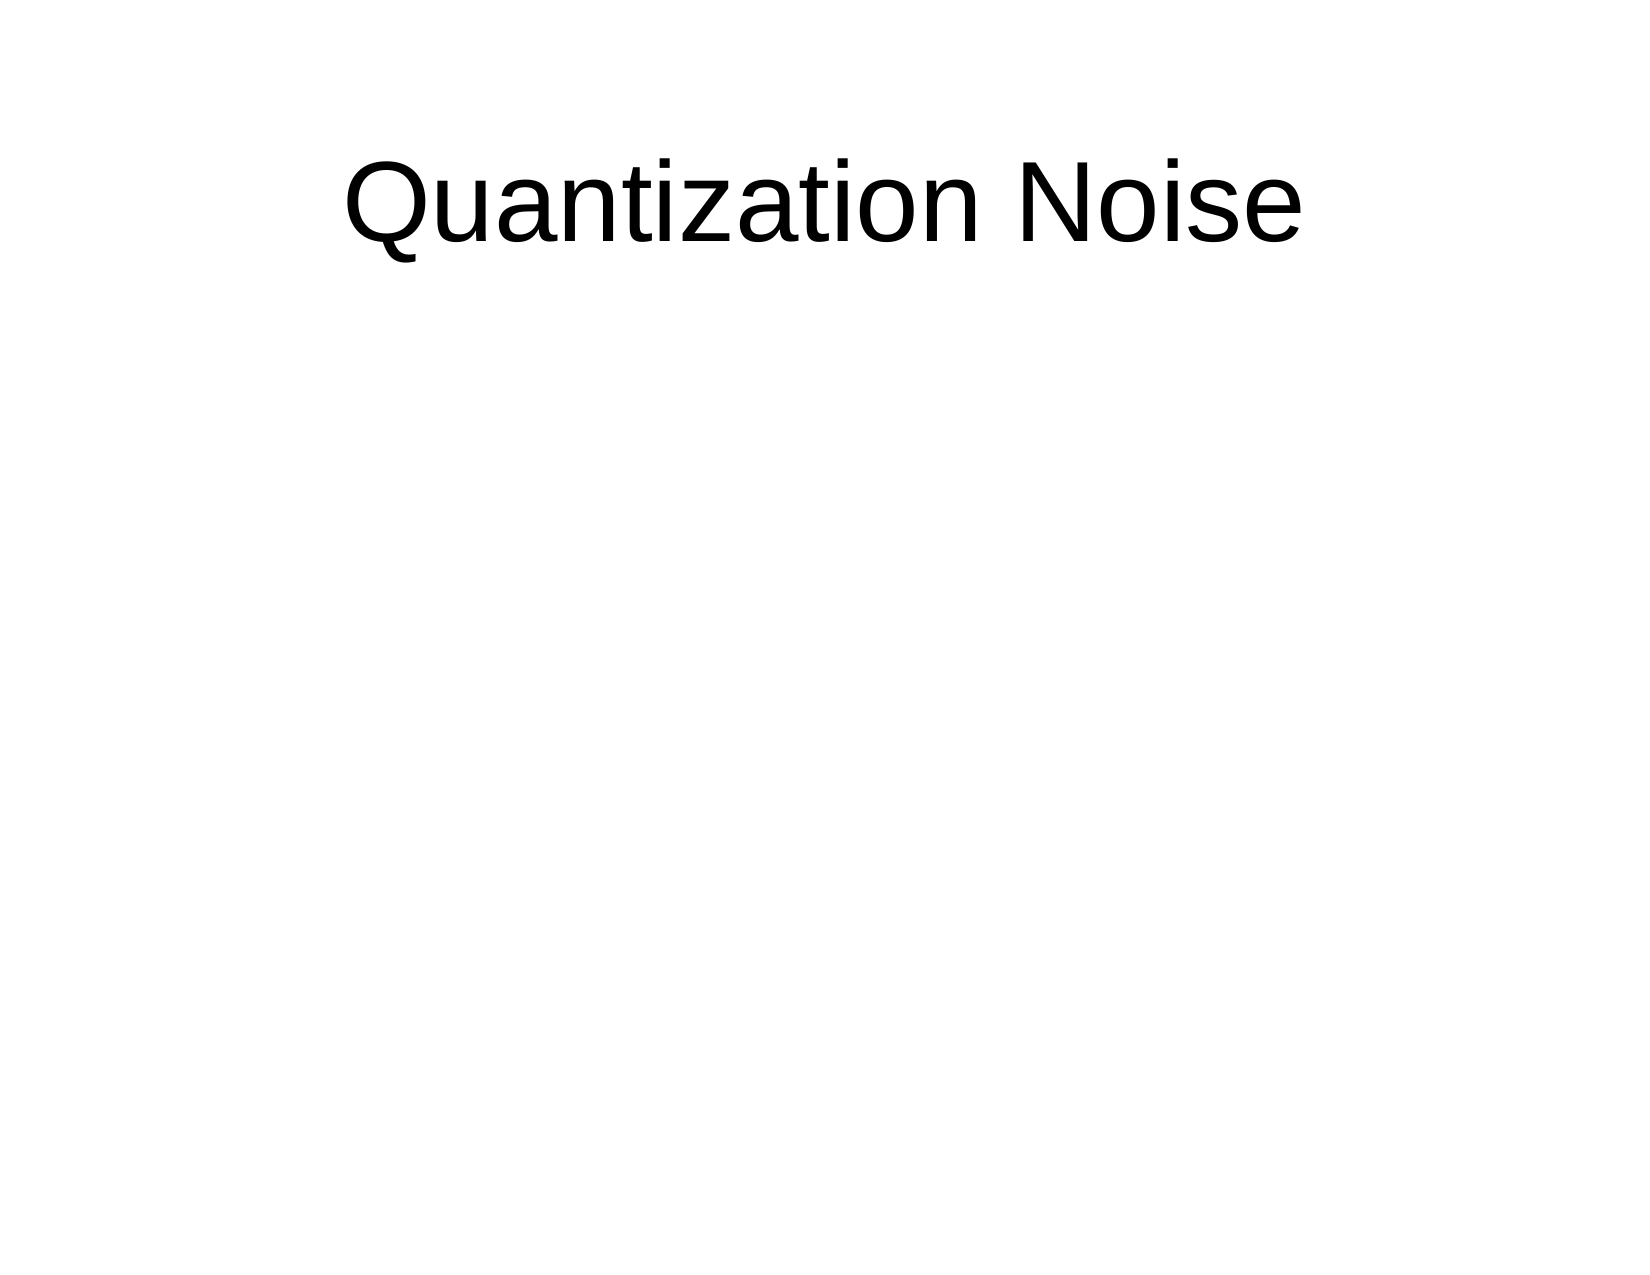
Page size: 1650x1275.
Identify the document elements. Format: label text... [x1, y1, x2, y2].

title Quantization Noise [135, 104, 1515, 298]
